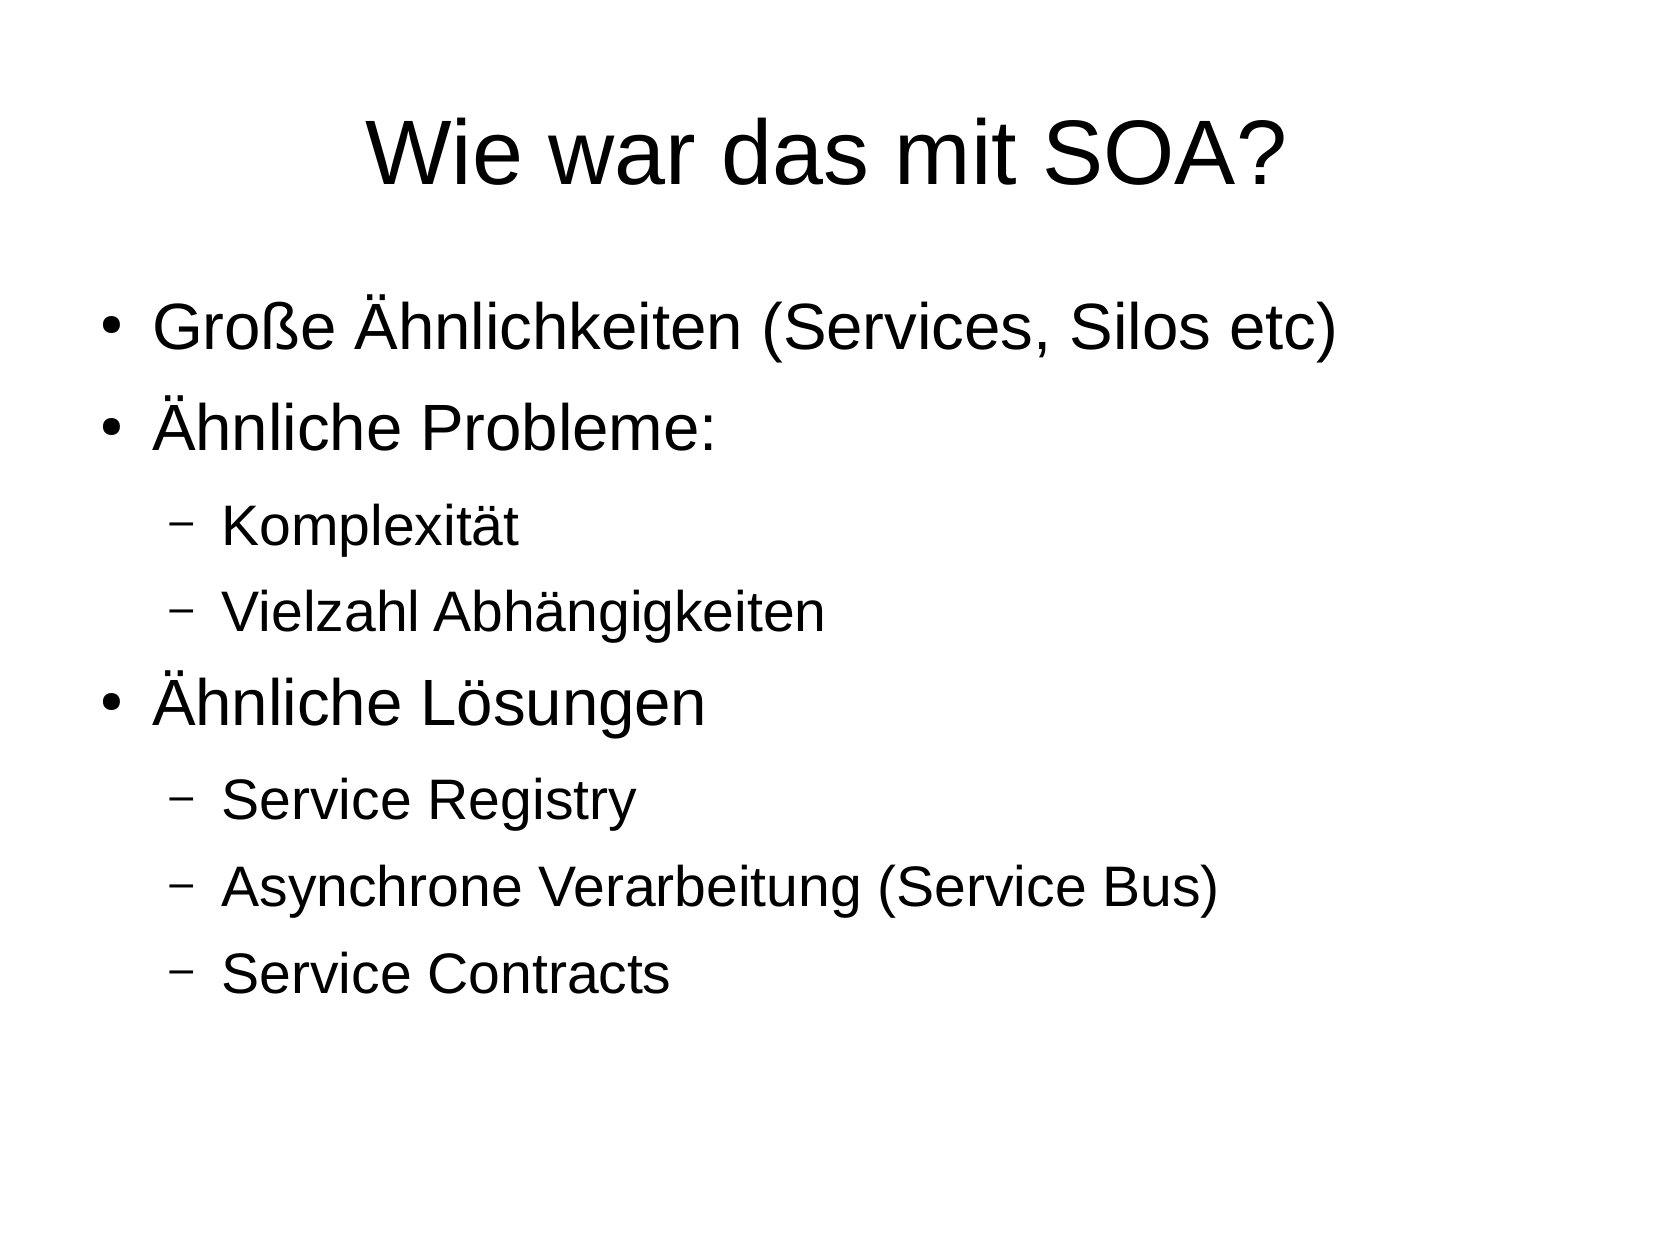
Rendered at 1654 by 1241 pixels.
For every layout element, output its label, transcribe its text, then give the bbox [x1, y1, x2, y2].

list Große Ähnlichkeiten (Services, Silos etc) Ähnliche Probleme: Komplexität Vielzahl Abhängigkeiten Ähnliche Lösungen Service Registry Asynchrone Verarbeitung (Service Bus) Service Contracts [82, 290, 1571, 1010]
title Wie war das mit SOA? [82, 49, 1571, 257]
